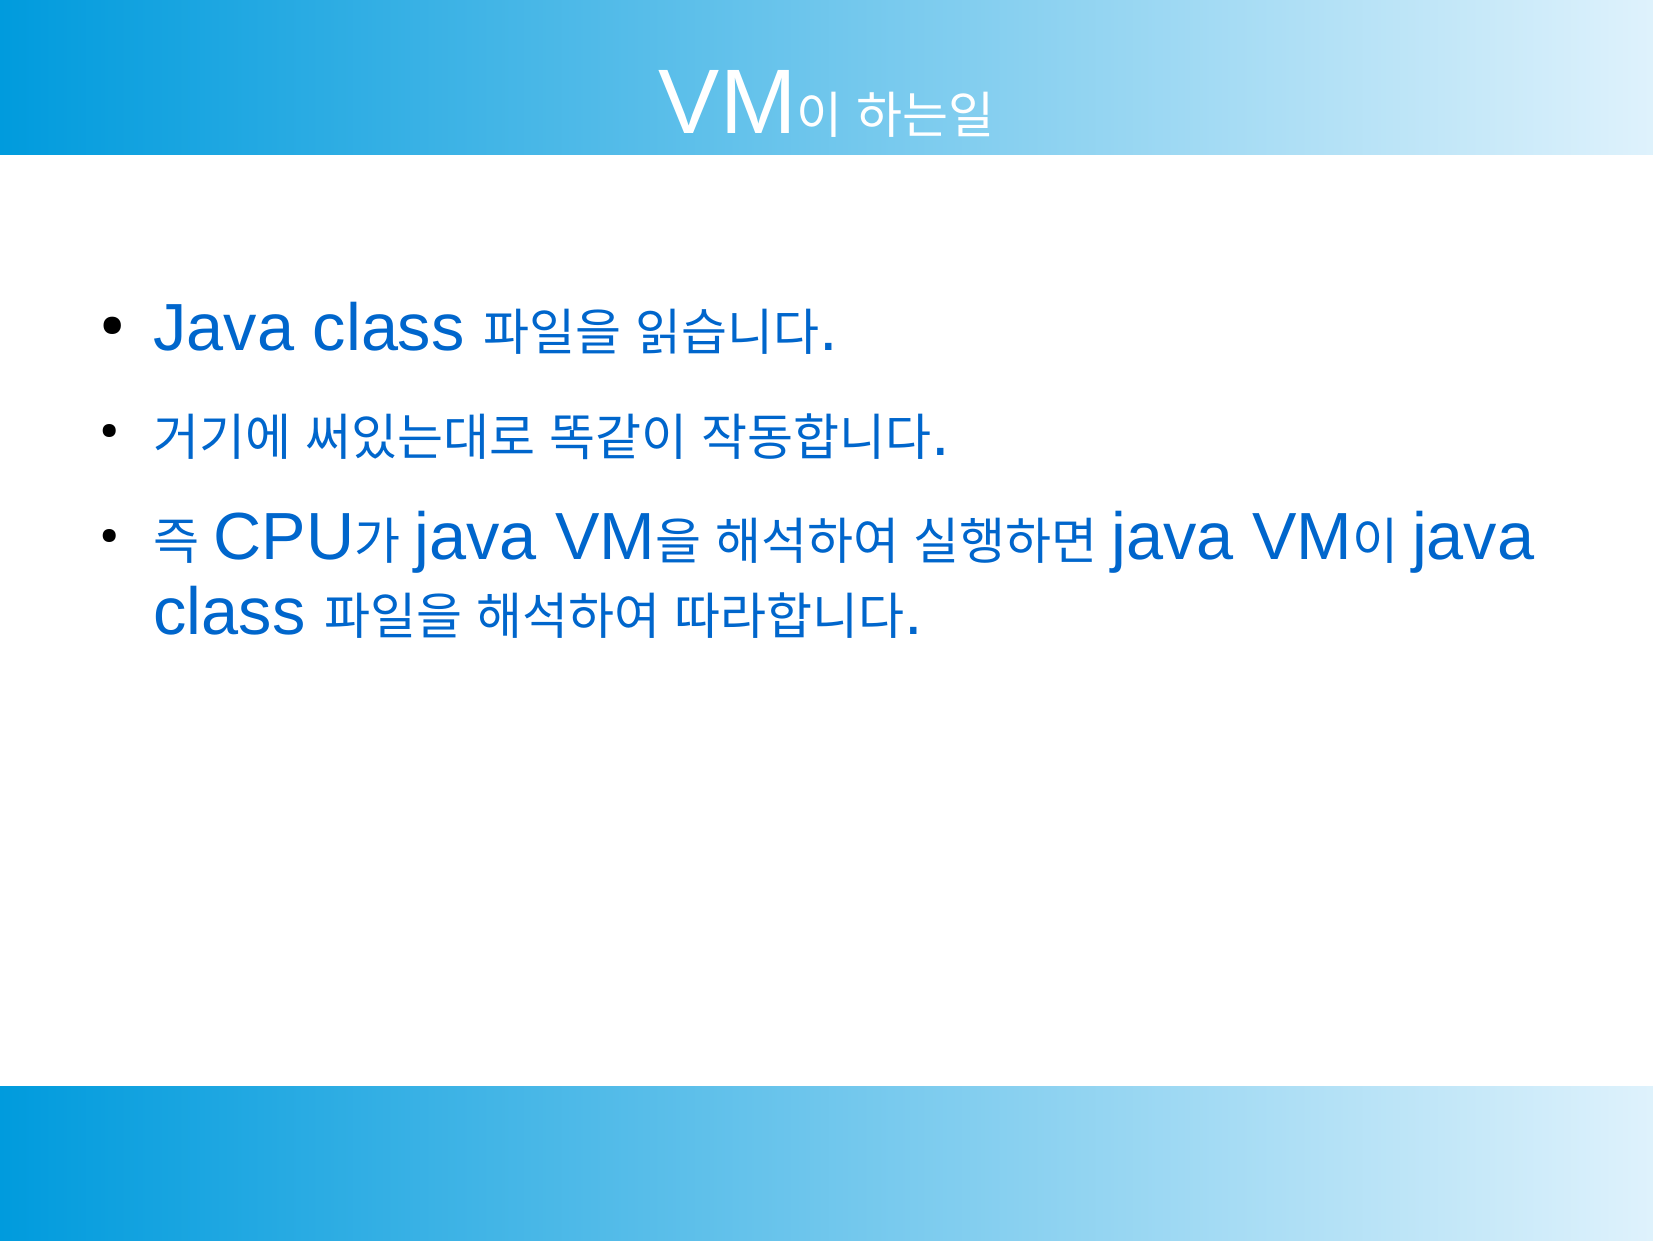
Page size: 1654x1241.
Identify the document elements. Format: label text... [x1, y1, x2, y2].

title VM이 하는일 [82, 49, 1571, 155]
list Java class 파일을 읽습니다. 거기에 써있는대로 똑같이 작동합니다. 즉 CPU가 java VM을 해석하여 실행하면 java VM이 java class 파일을 해석하여 따라합니다. [82, 290, 1571, 1010]
